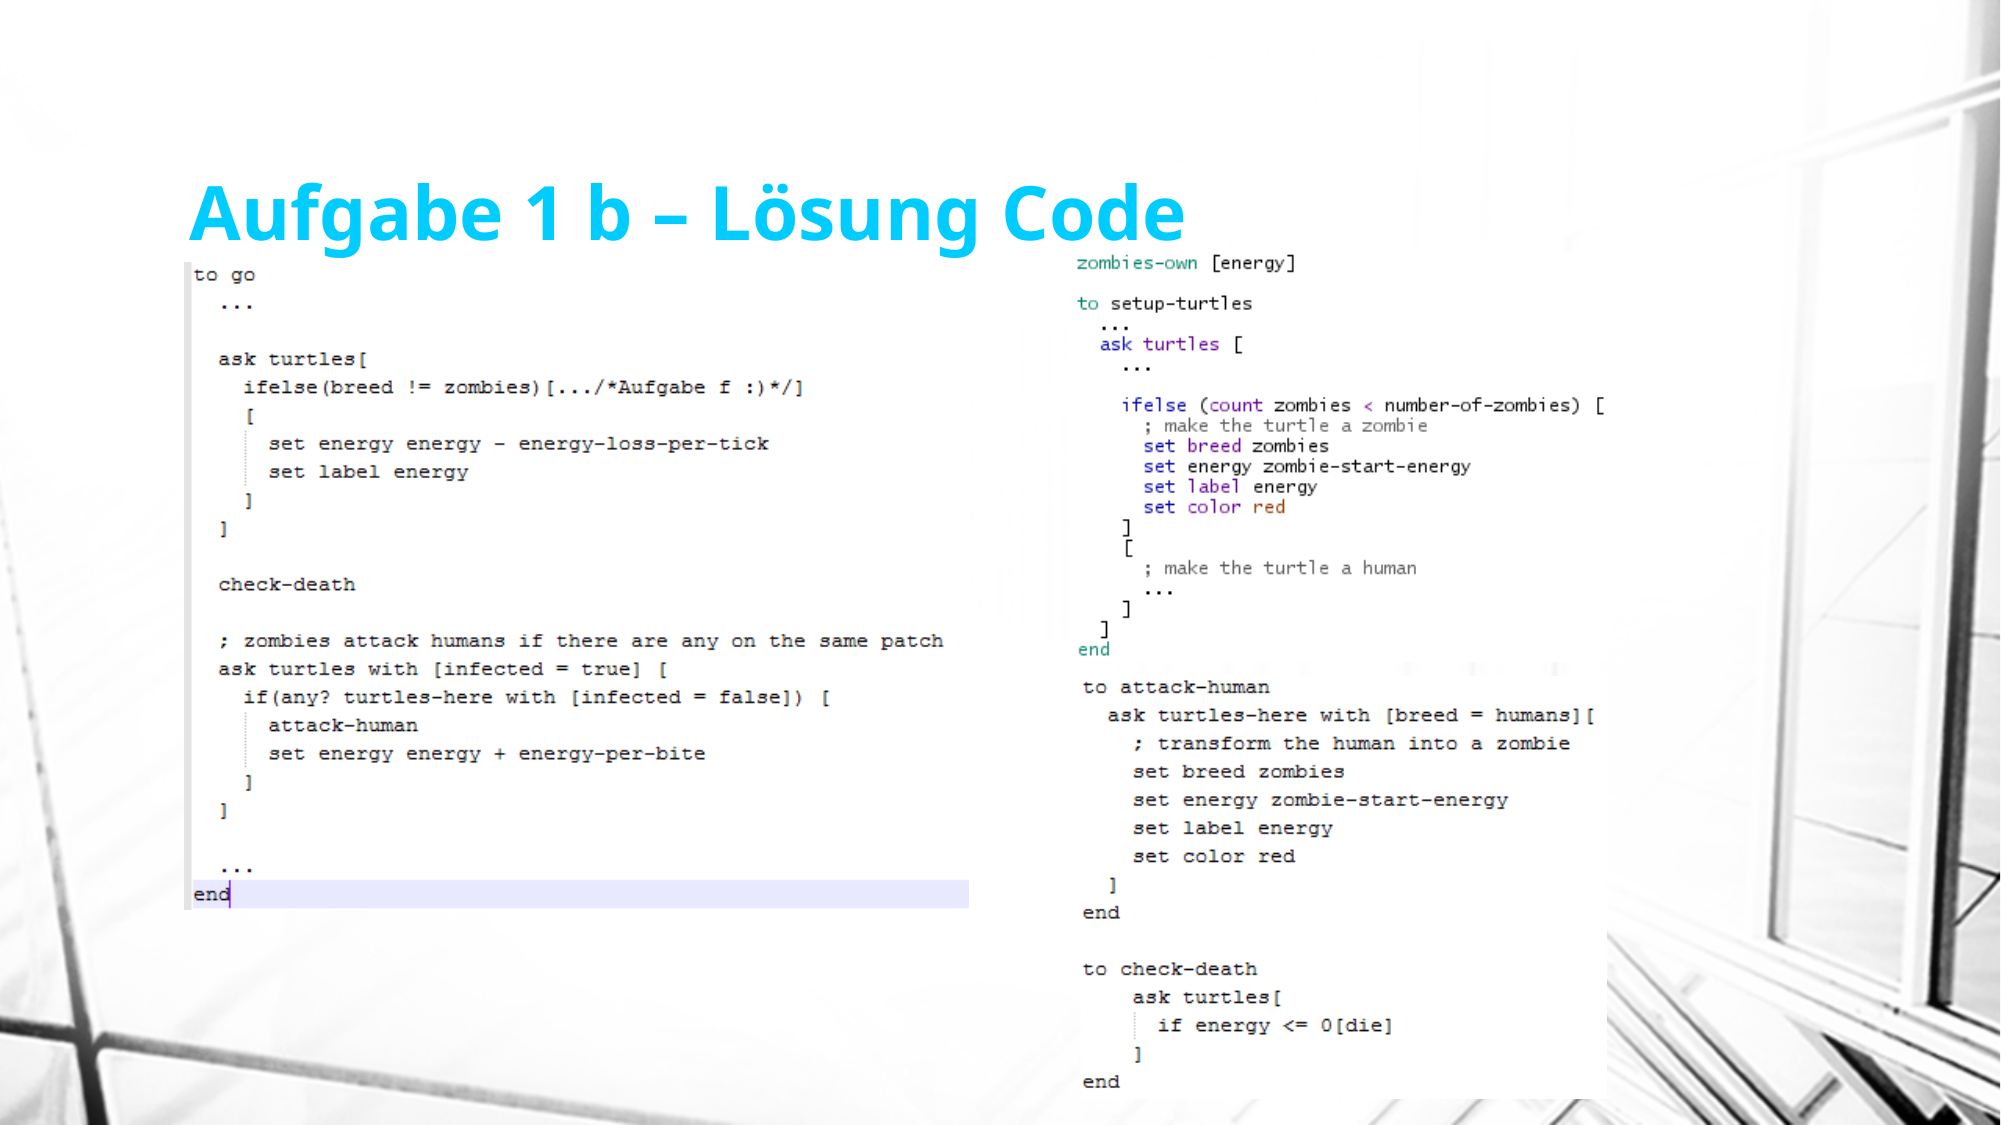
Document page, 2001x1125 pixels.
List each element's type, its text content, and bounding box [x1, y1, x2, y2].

picture [0, 0, 2001, 1125]
title Aufgabe 1 b – Lösung Code [174, 87, 1831, 263]
